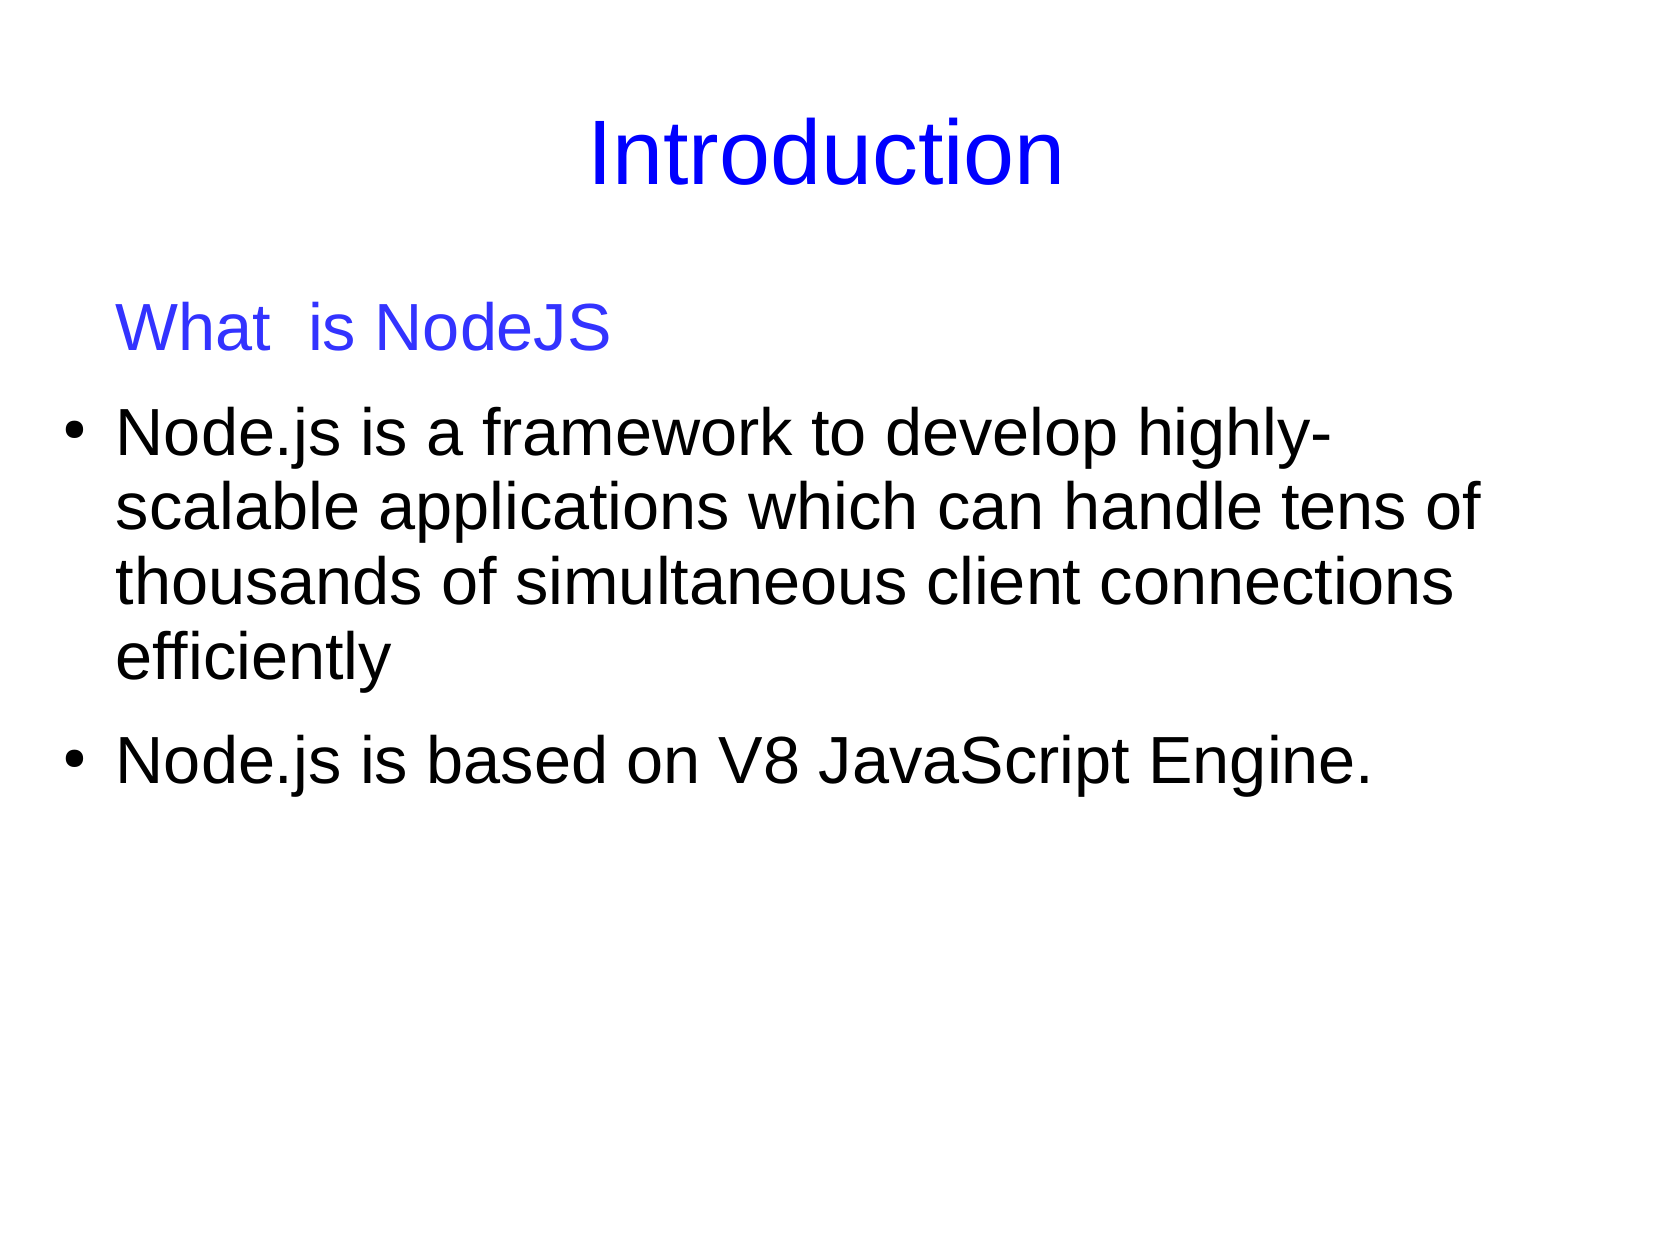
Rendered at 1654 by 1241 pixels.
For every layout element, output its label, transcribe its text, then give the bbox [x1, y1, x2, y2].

title Introduction [82, 49, 1571, 257]
list What is NodeJS Node.js is a framework to develop highly-scalable applications which can handle tens of thousands of simultaneous client connections efficiently Node.js is based on V8 JavaScript Engine. [45, 290, 1534, 1010]
